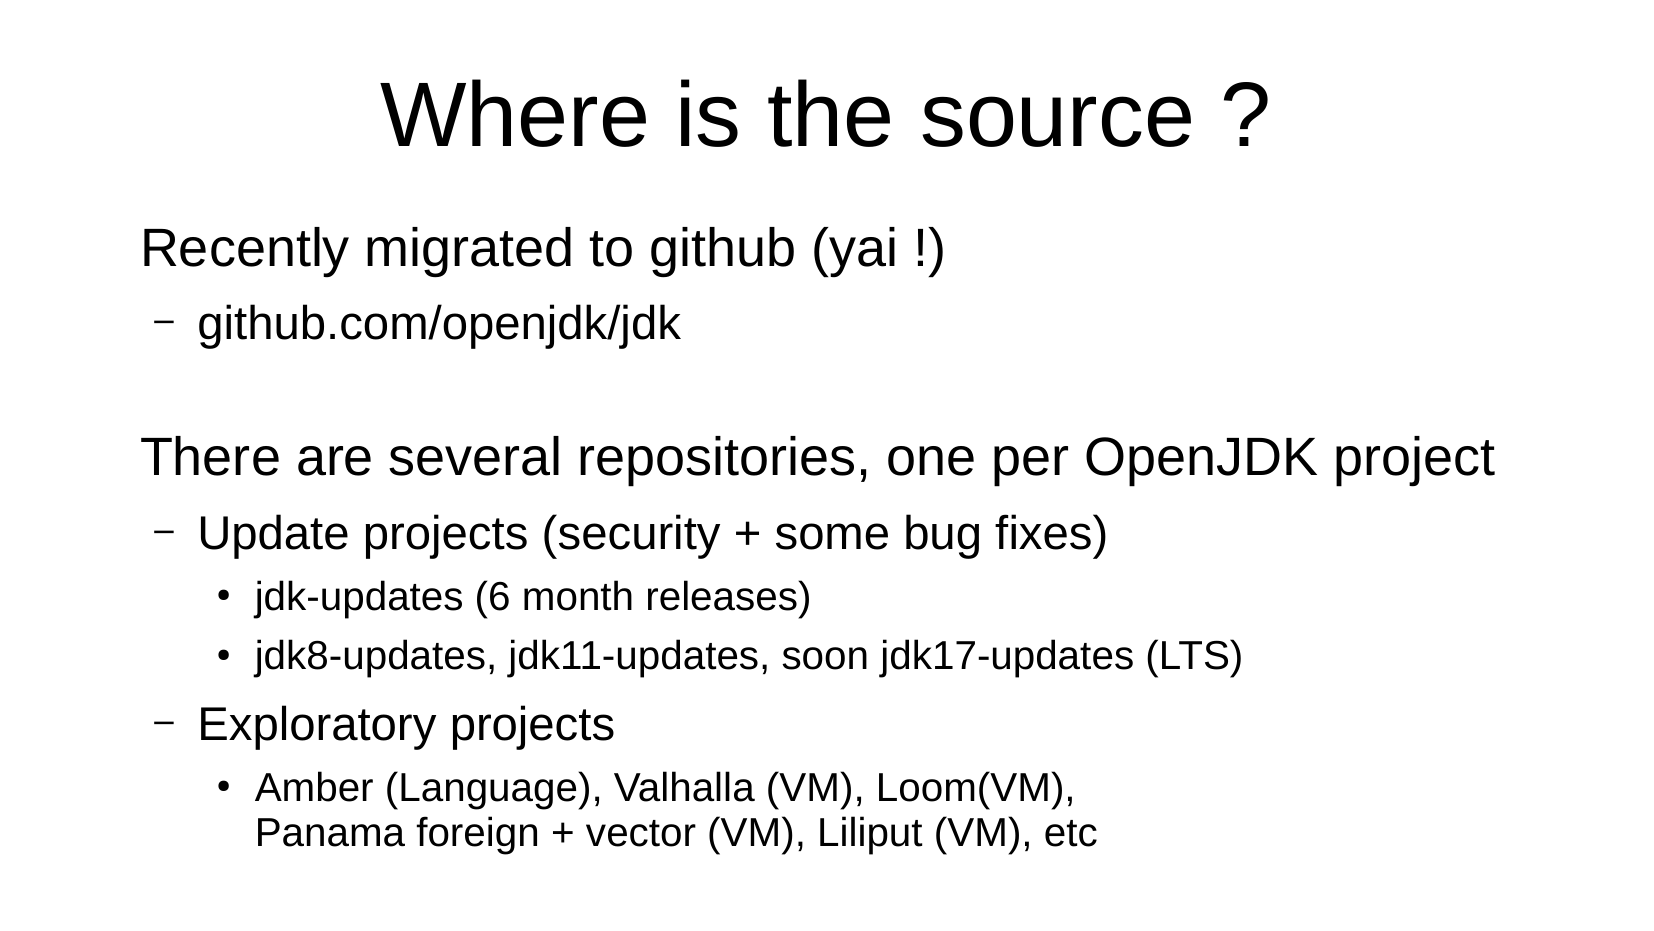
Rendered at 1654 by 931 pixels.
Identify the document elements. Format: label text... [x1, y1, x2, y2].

list Recently migrated to github (yai !) github.com/openjdk/jdk There are several repositories, one per OpenJDK project Update projects (security + some bug fixes) jdk-updates (6 month releases) jdk8-updates, jdk11-updates, soon jdk17-updates (LTS) Exploratory projects Amber (Language), Valhalla (VM), Loom(VM), Panama foreign + vector (VM), Liliput (VM), etc [82, 217, 1571, 863]
title Where is the source ? [82, 37, 1571, 193]
